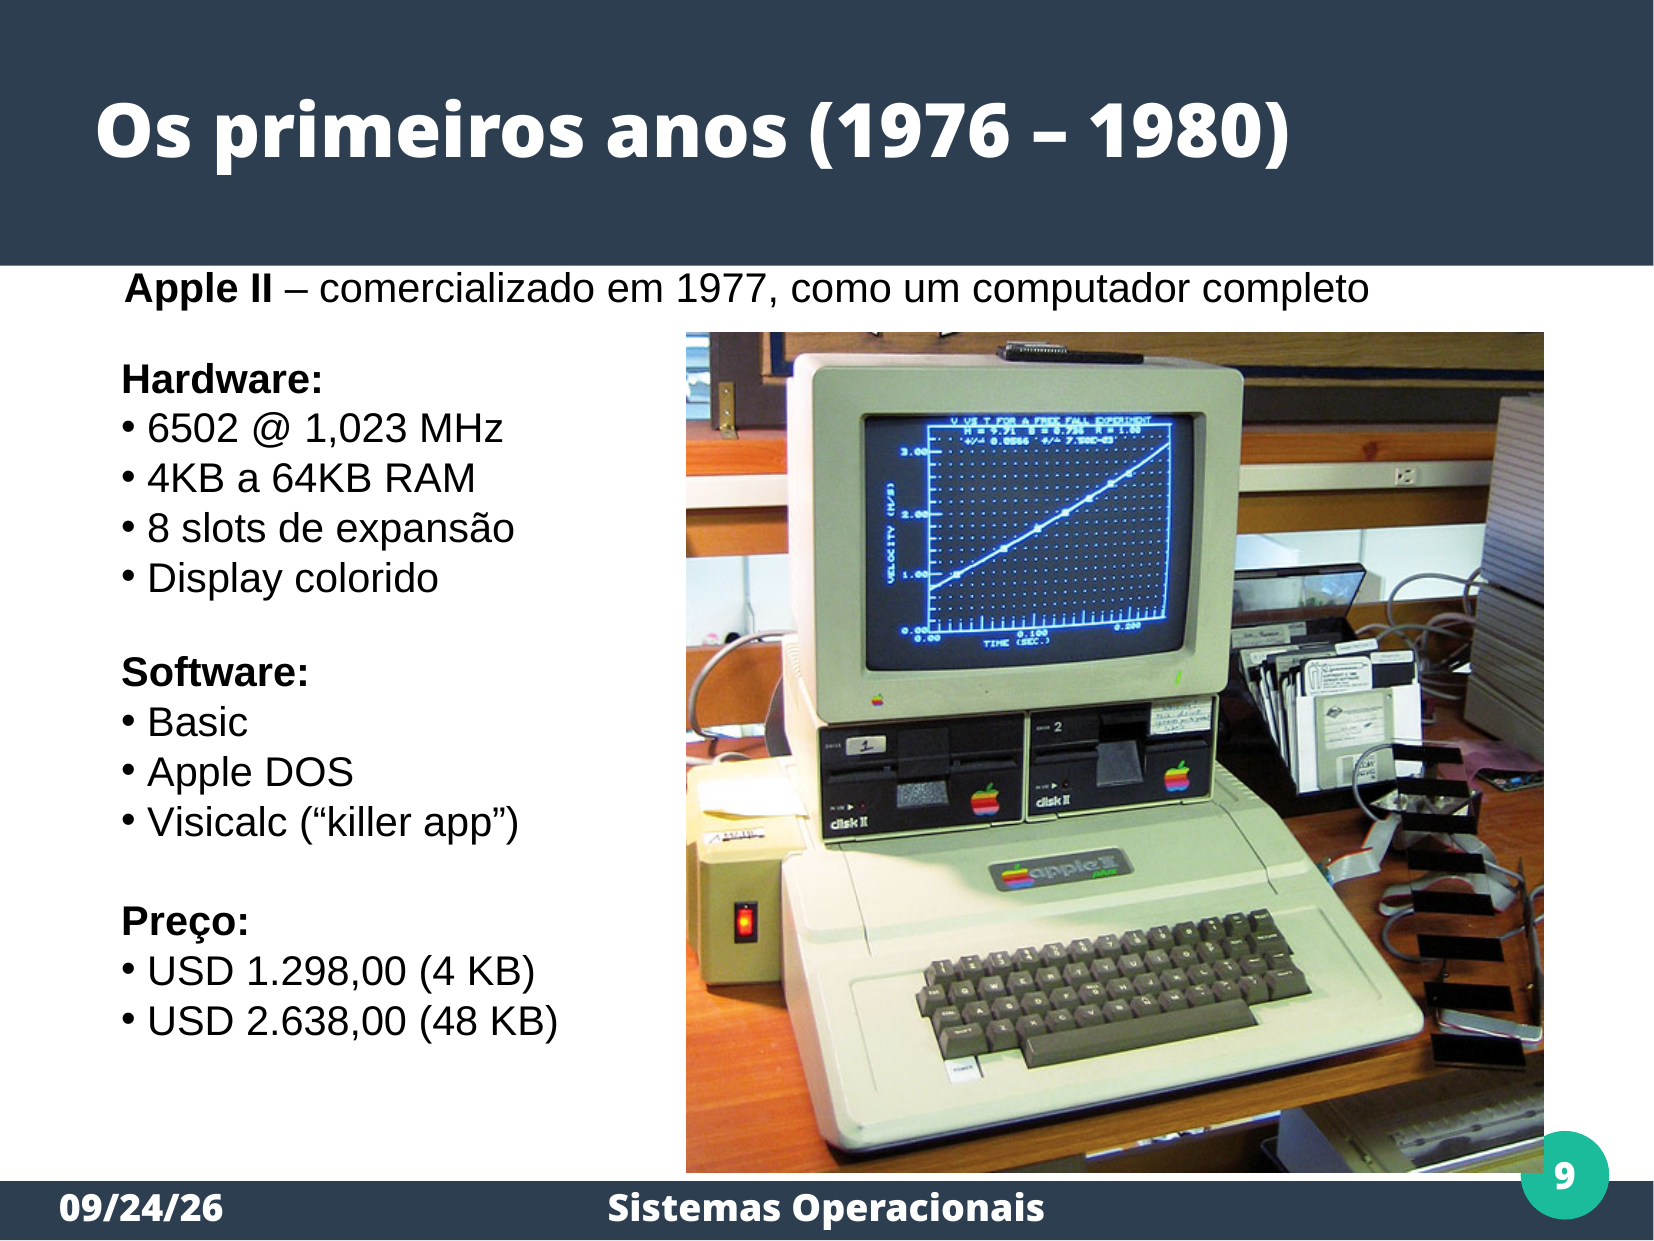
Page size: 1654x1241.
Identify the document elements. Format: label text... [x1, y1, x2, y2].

picture [686, 332, 1544, 1173]
title Os primeiros anos (1976 – 1980) [59, 49, 1595, 207]
text_box Apple II – comercializado em 1977, como um computador completo [108, 253, 1386, 319]
text_box Hardware: 6502 @ 1,023 MHz 4KB a 64KB RAM 8 slots de expansão Display colorido Software: Basic Apple DOS Visicalc (“killer app”) Preço: USD 1.298,00 (4 KB) USD 2.638,00 (48 KB) [106, 344, 665, 1052]
